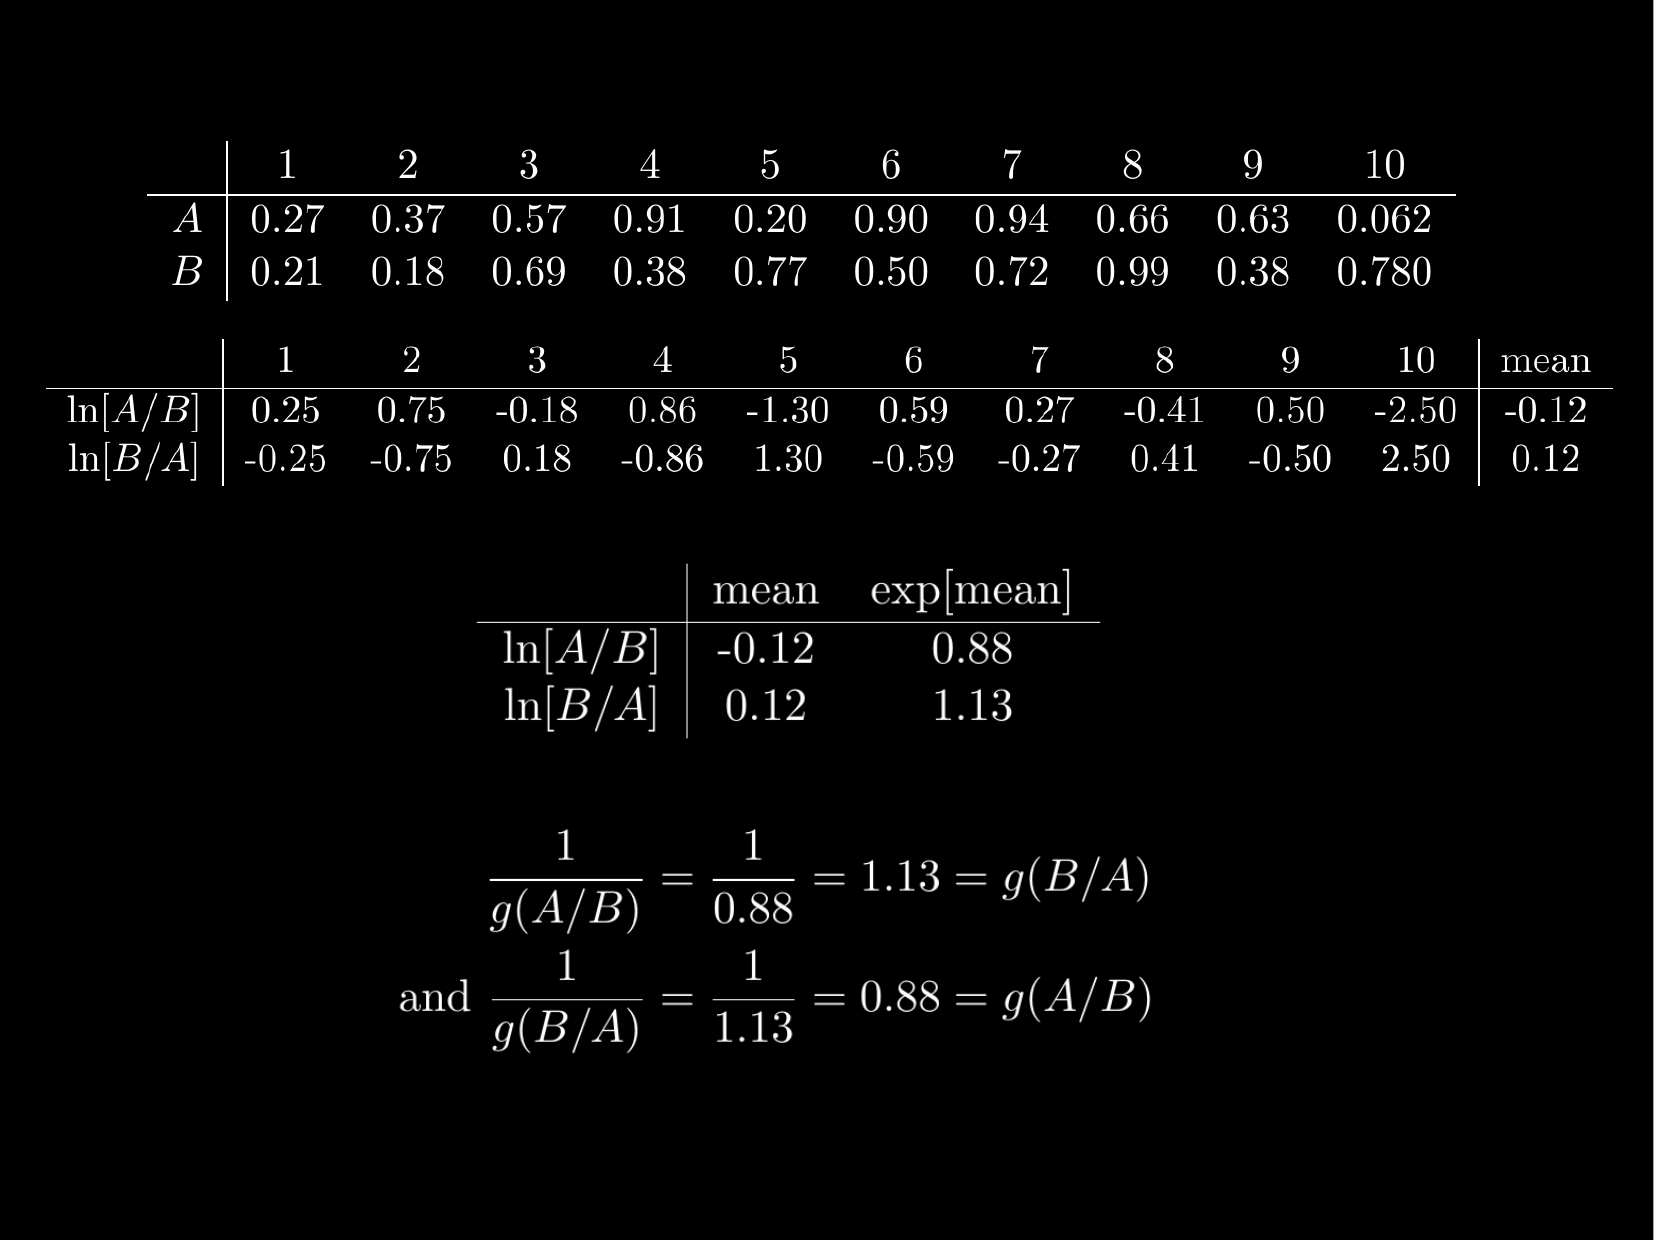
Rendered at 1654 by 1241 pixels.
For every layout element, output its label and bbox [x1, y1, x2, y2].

picture [464, 555, 1110, 747]
picture [130, 130, 1465, 302]
picture [36, 326, 1619, 495]
picture [373, 814, 1164, 1062]
